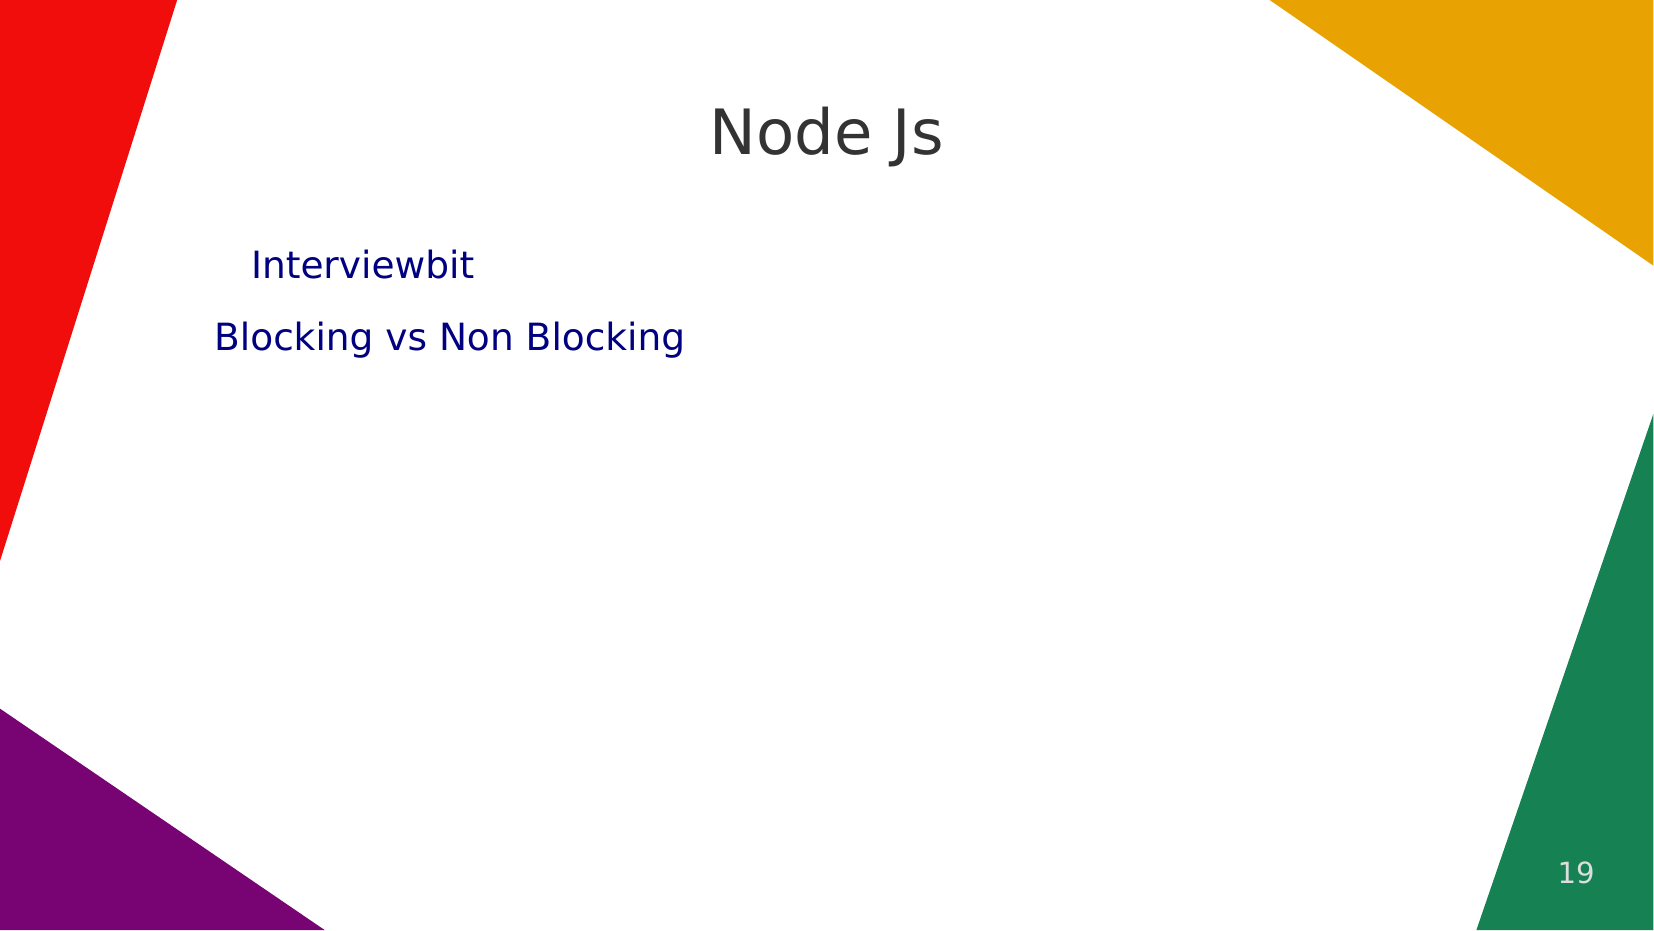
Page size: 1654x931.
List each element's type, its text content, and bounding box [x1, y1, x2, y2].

text_box Blocking vs Non Blocking [199, 307, 716, 364]
title Node Js [118, 59, 1536, 207]
text_box Interviewbit [236, 236, 600, 292]
